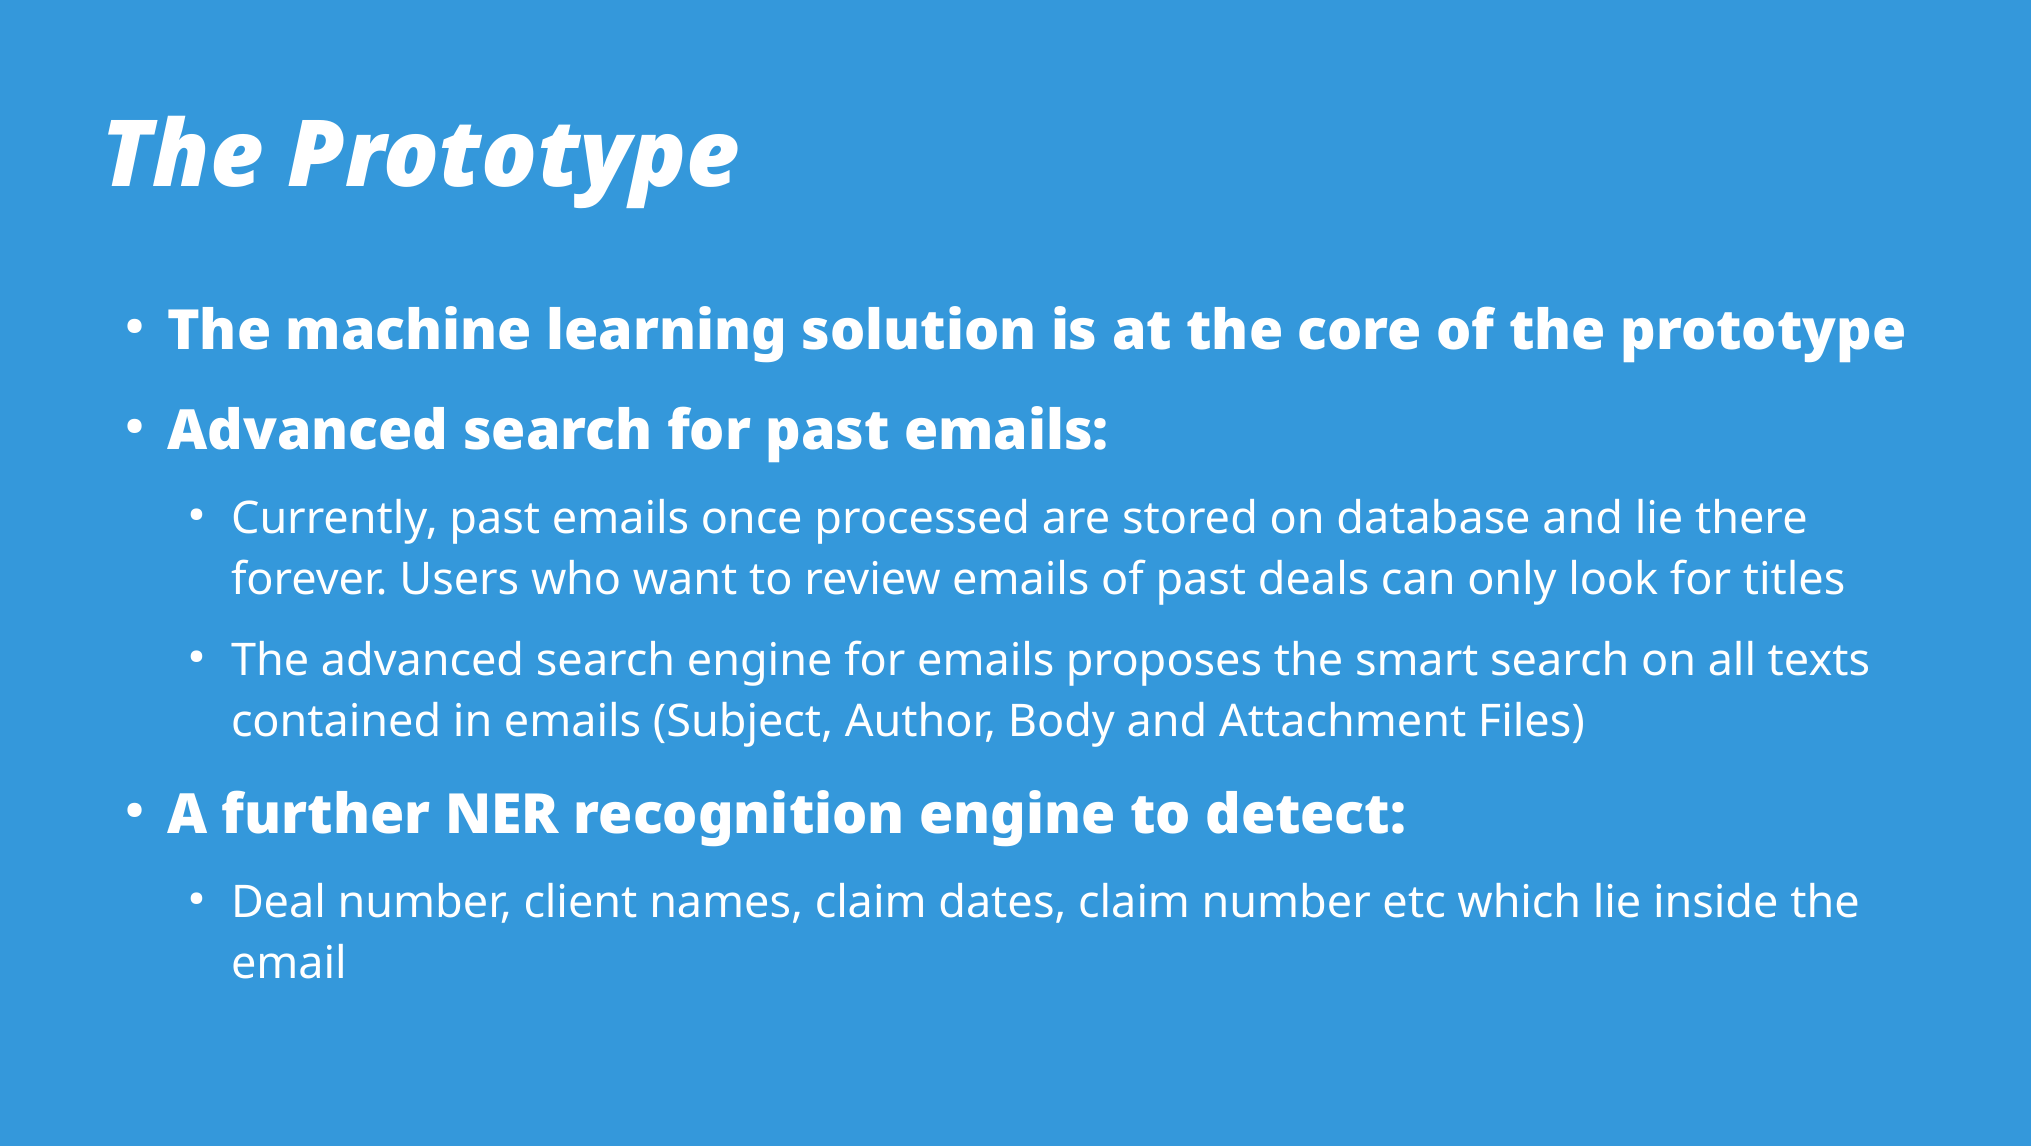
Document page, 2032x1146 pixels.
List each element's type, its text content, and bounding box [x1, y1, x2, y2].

title The Prototype [101, 54, 1930, 246]
list The machine learning solution is at the core of the prototype Advanced search for past emails: Currently, past emails once processed are stored on database and lie there forever. Users who want to review emails of past deals can only look for titles The advanced search engine for emails proposes the smart search on all texts contained in emails (Subject, Author, Body and Attachment Files) A further NER recognition engine to detect: Deal number, client names, claim dates, claim number etc which lie inside the email [108, 290, 1938, 1037]
